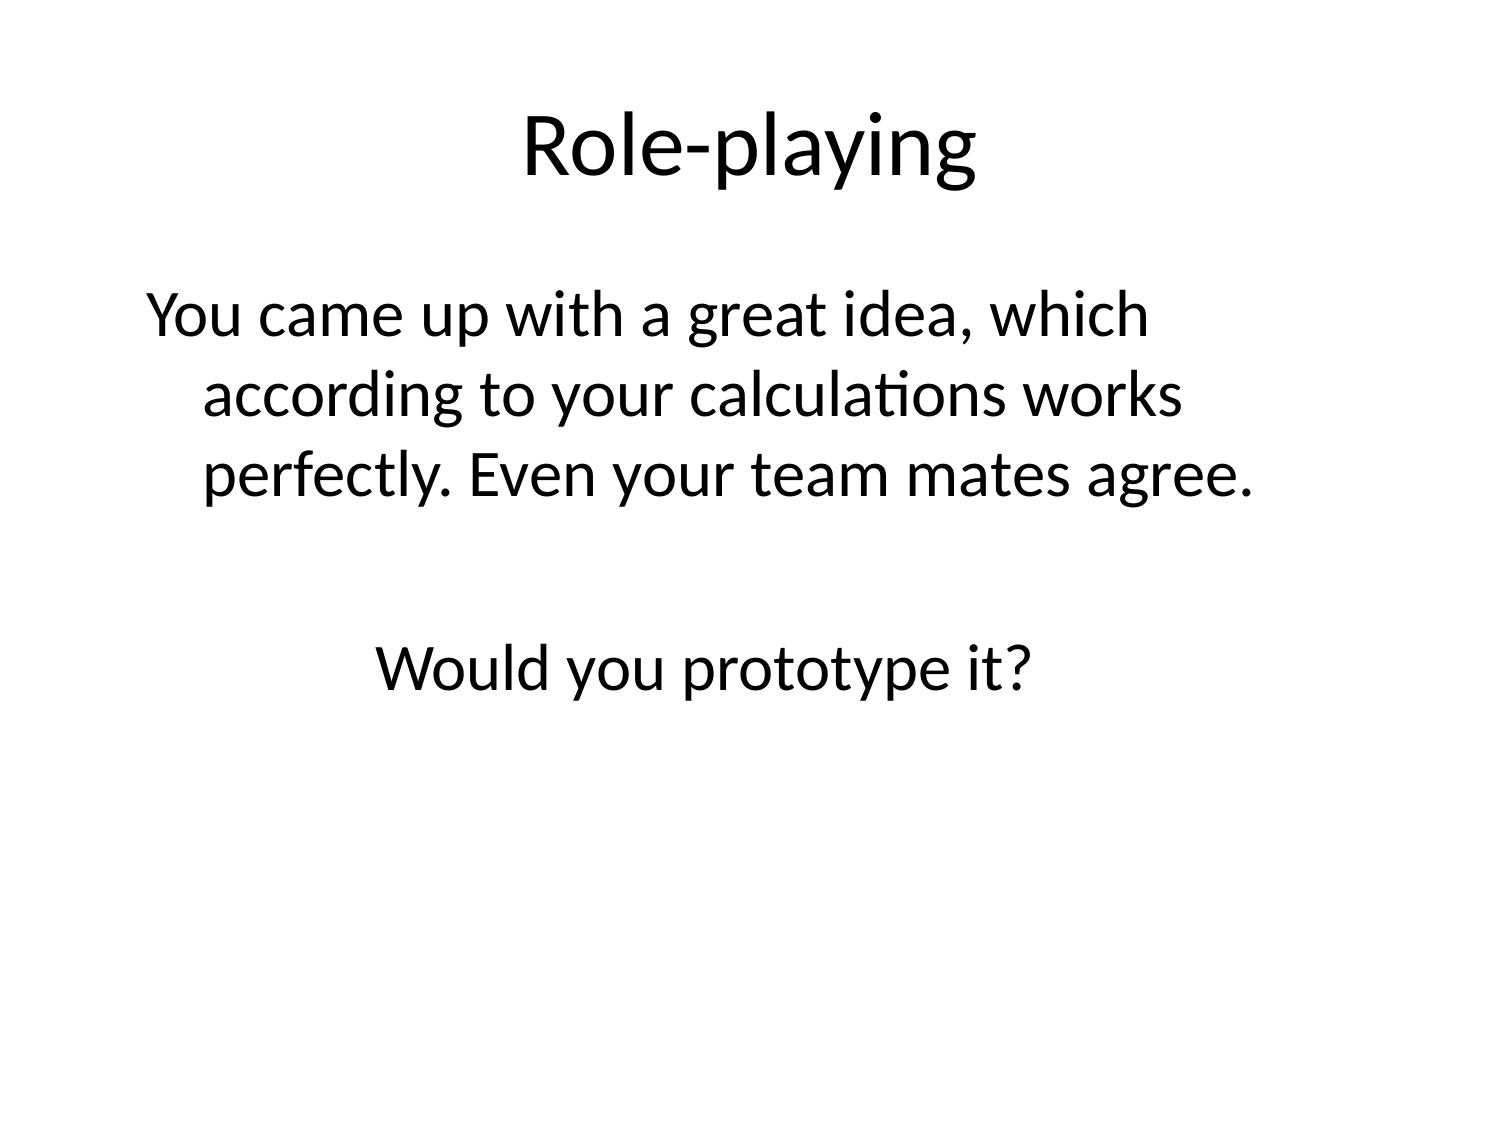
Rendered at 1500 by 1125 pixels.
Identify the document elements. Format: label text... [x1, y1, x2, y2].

list You came up with a great idea, which according to your calculations works perfectly. Even your team mates agree. Would you prototype it? [75, 262, 1426, 1005]
title Role-playing [75, 45, 1426, 233]
